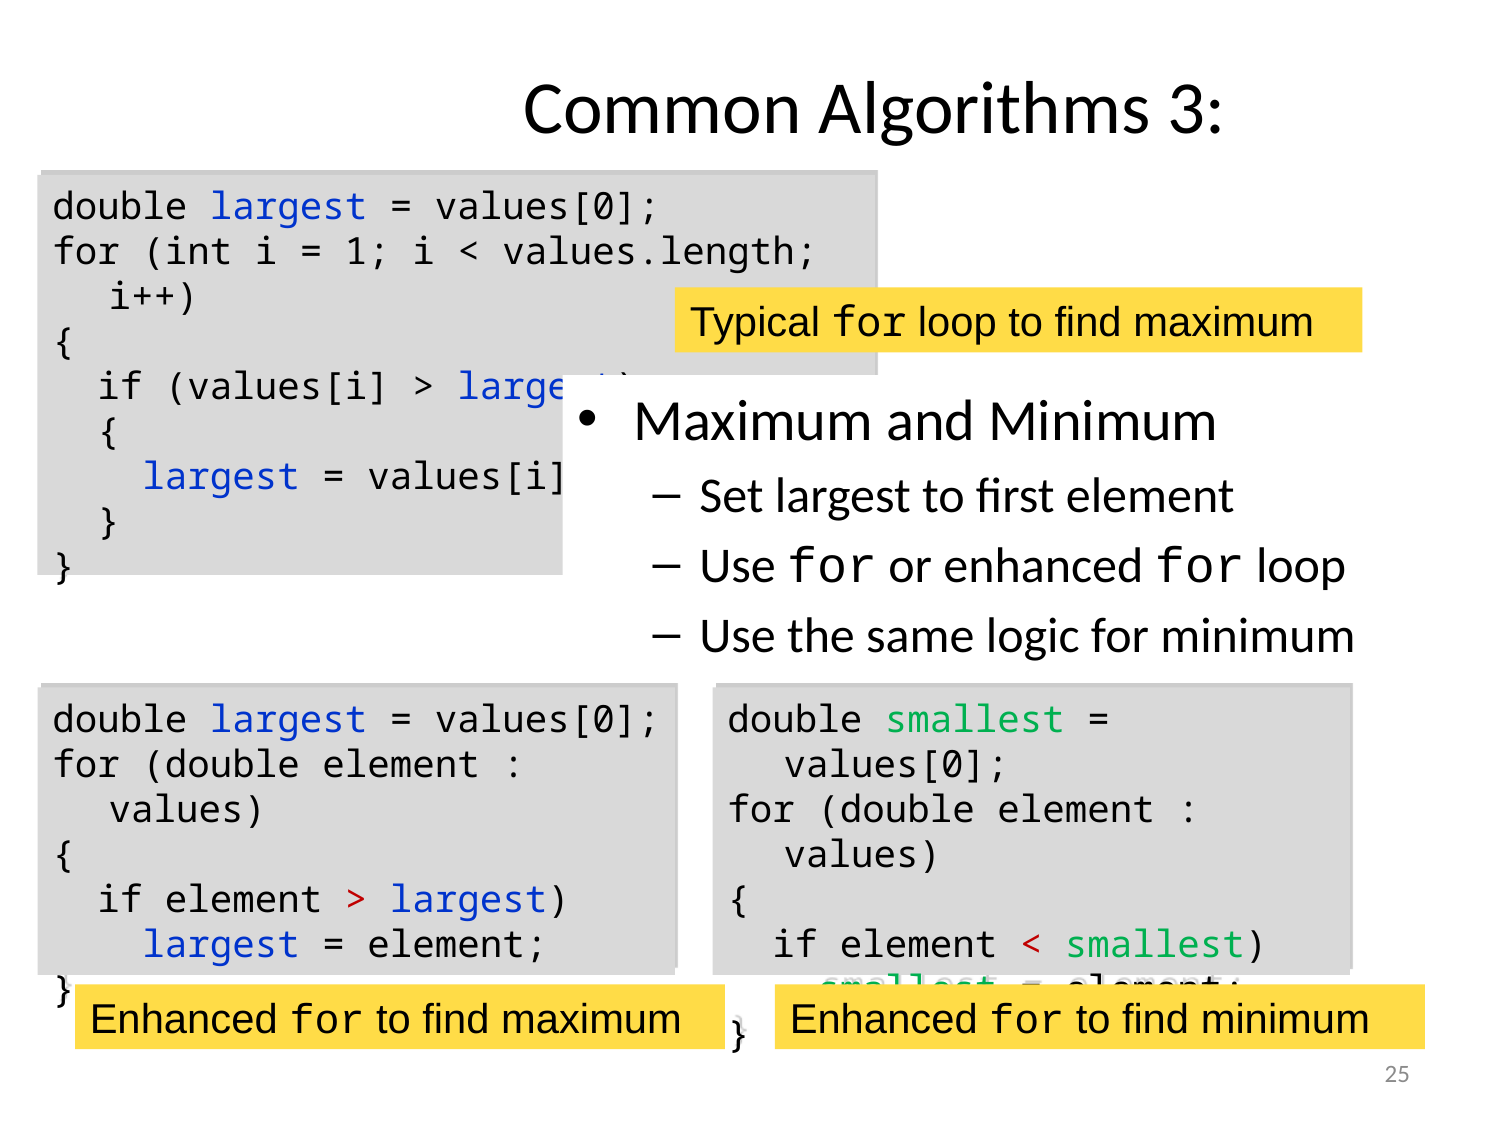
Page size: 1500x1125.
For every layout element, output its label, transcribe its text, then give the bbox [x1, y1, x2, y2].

text_box Enhanced for to find maximum [75, 984, 725, 1050]
slide_number <number> [1074, 1042, 1425, 1103]
text_box double smallest = values[0]; for (double element : values) { if element < smallest) smallest = element; } [712, 687, 1350, 975]
list Maximum and Minimum Set largest to first element Use for or enhanced for loop Use the same logic for minimum [562, 375, 1438, 675]
text_box Enhanced for to find minimum [774, 984, 1425, 1050]
text_box Typical for loop to find maximum [674, 287, 1363, 353]
text_box double largest = values[0]; for (double element : values) { if element > largest) largest = element; } [37, 687, 675, 975]
text_box double largest = values[0]; for (int i = 1; i < values.length; i++) { if (values[i] > largest) { largest = values[i]; } } [37, 174, 875, 575]
title Common Algorithms 3: [275, 45, 1475, 163]
